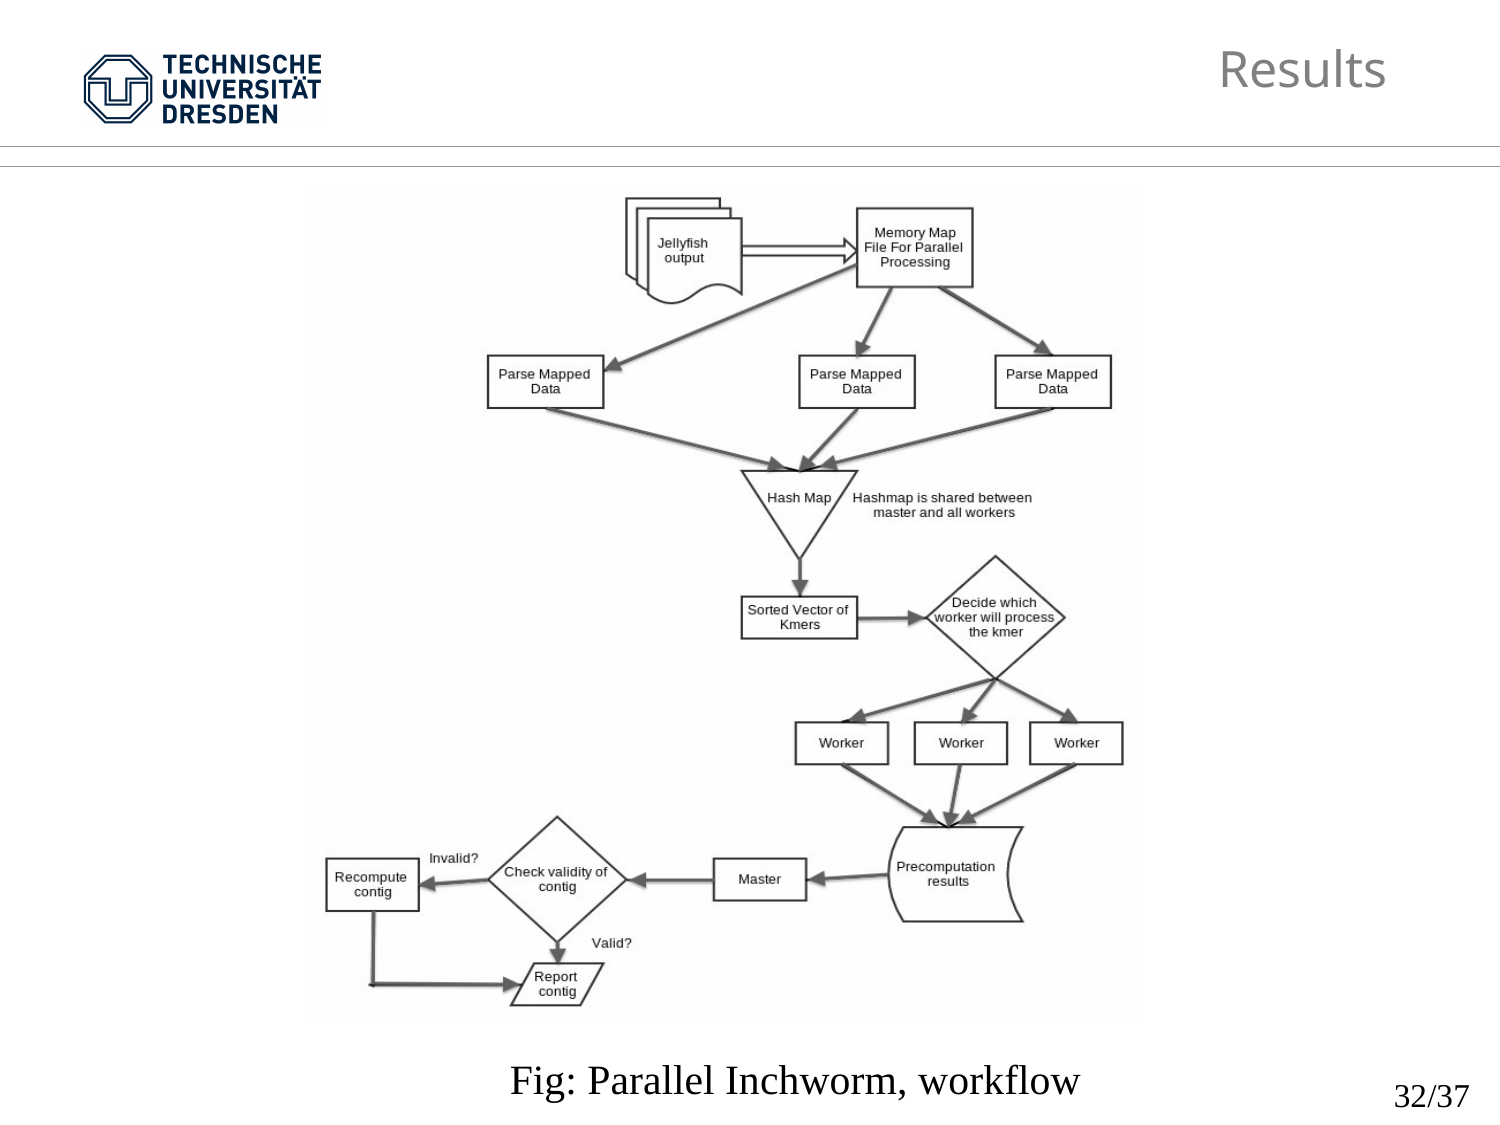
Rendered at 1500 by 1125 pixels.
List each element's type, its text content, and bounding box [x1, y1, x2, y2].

title Results [498, 0, 1388, 136]
picture [307, 189, 1141, 1021]
picture [83, 54, 321, 124]
text_box Fig: Parallel Inchworm, workflow [495, 1050, 1111, 1112]
